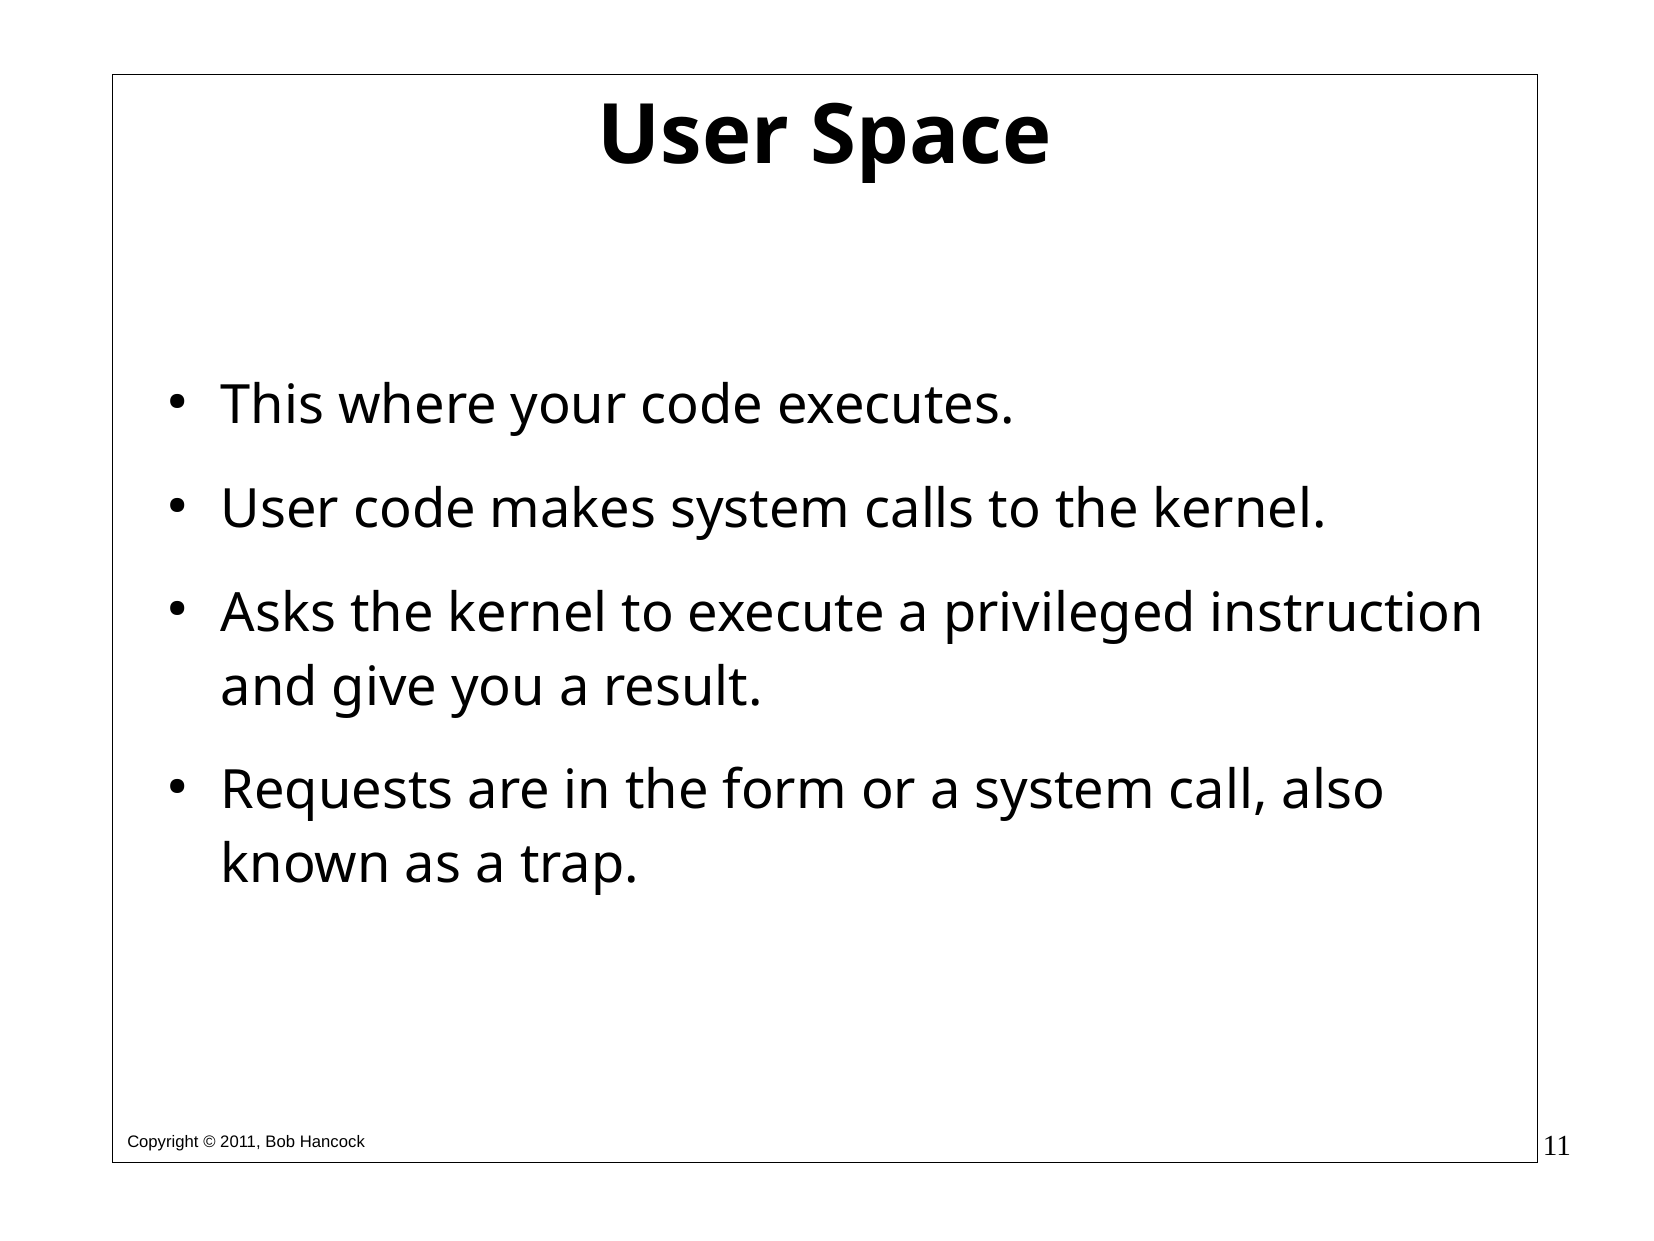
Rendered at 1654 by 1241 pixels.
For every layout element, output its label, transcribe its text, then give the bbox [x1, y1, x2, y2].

list This where your code executes. User code makes system calls to the kernel. Asks the kernel to execute a privileged instruction and give you a result. Requests are in the form or a system call, also known as a trap. [150, 262, 1501, 1126]
text_box Copyright © 2011, Bob Hancock [112, 1125, 381, 1159]
title User Space [112, 75, 1538, 188]
